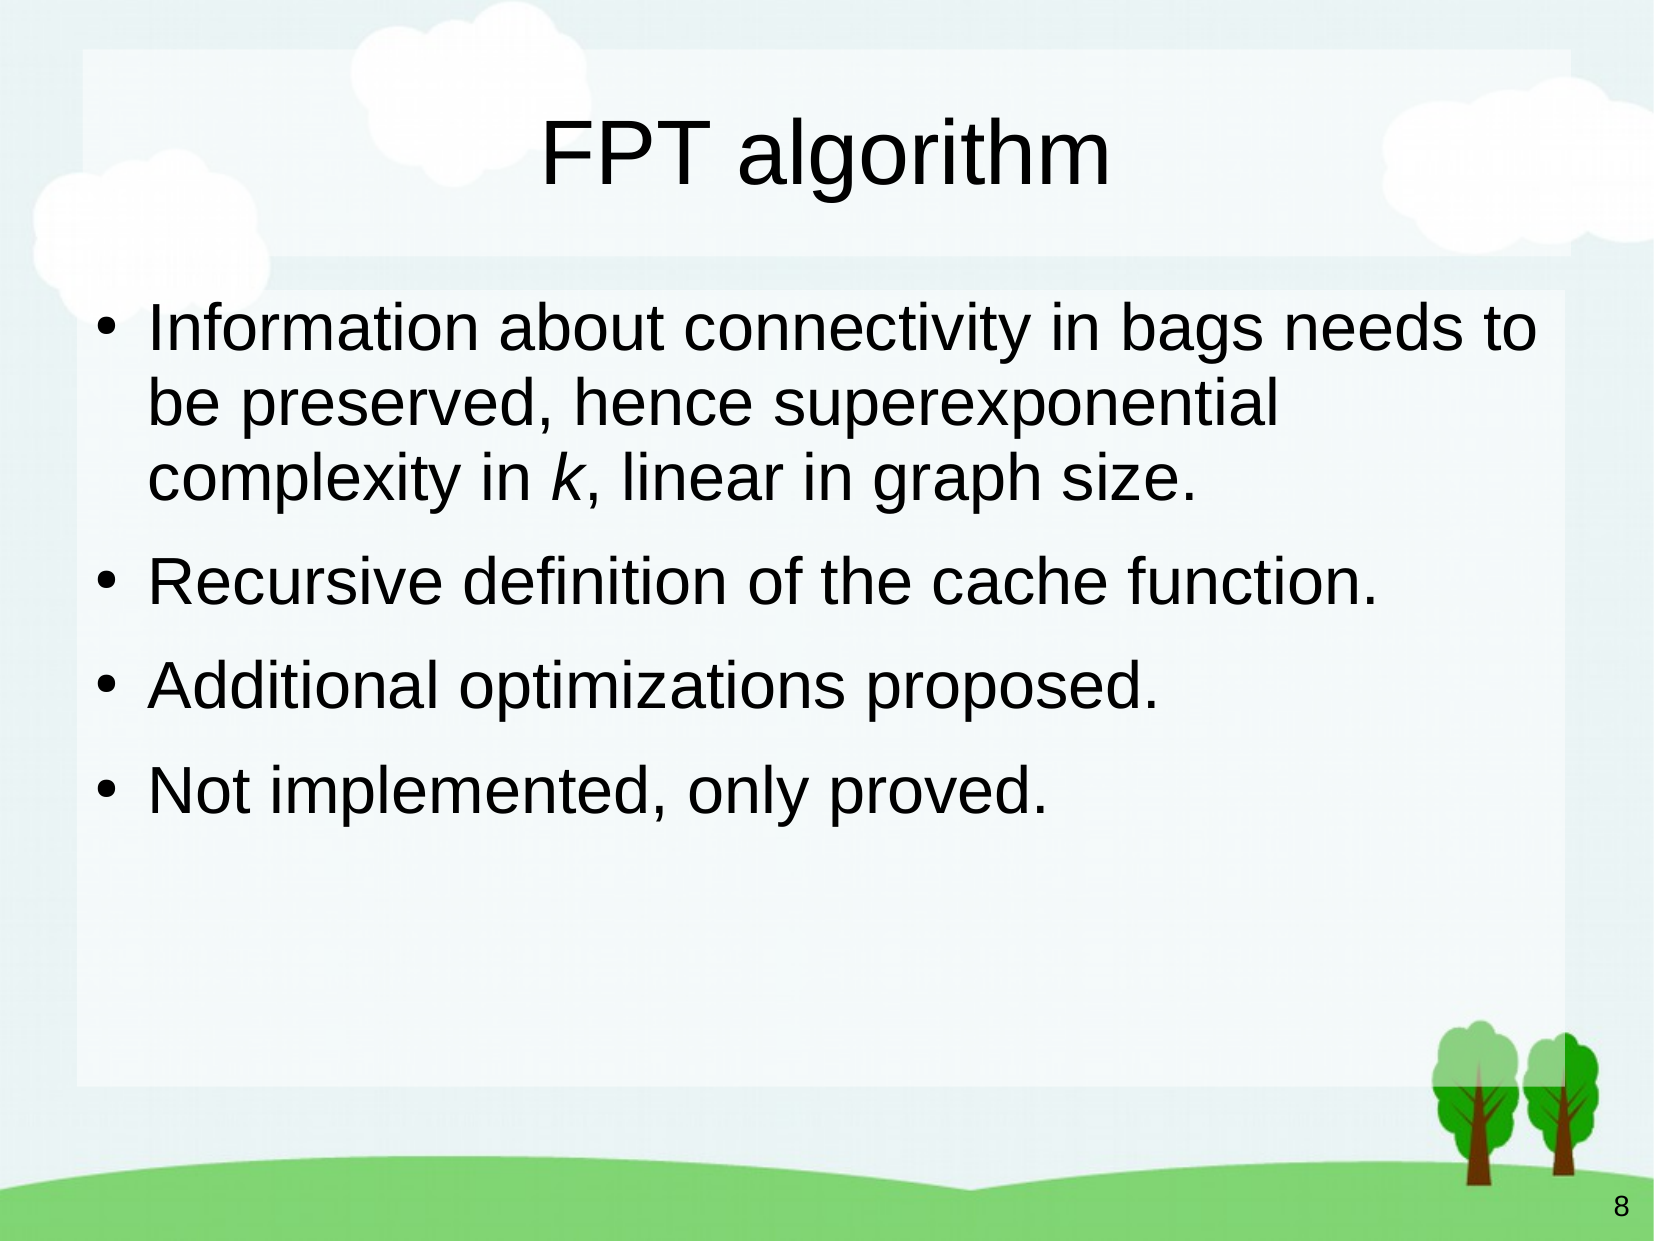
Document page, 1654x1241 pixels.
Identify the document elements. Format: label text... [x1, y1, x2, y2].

picture [0, 0, 1654, 1241]
list Information about connectivity in bags needs to be preserved, hence superexponential complexity in k, linear in graph size. Recursive definition of the cache function. Additional optimizations proposed. Not implemented, only proved. [76, 290, 1565, 1087]
title FPT algorithm [82, 49, 1571, 257]
